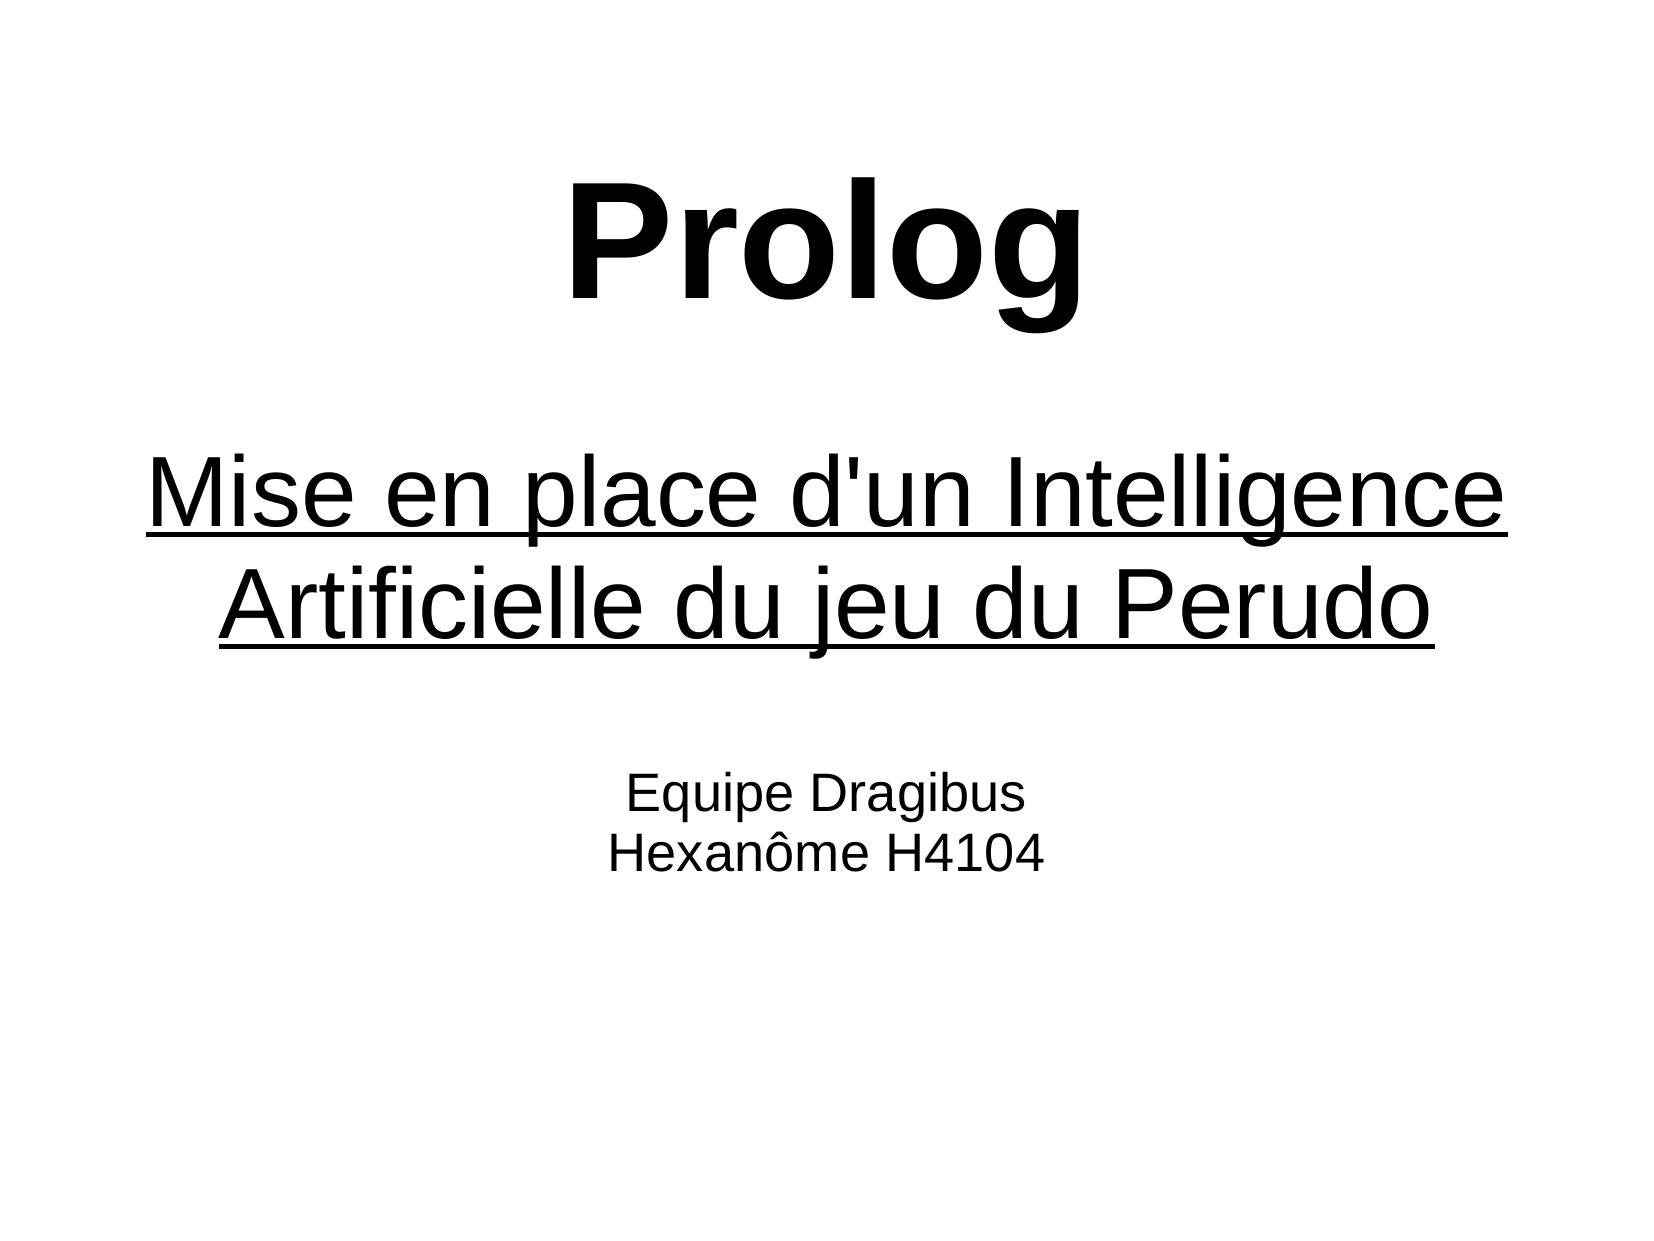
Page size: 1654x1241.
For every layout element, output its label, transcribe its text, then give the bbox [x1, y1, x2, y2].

title Prolog Mise en place d'un Intelligence Artificielle du jeu du Perudo Equipe Dragibus Hexanôme H4104 [82, 147, 1571, 884]
